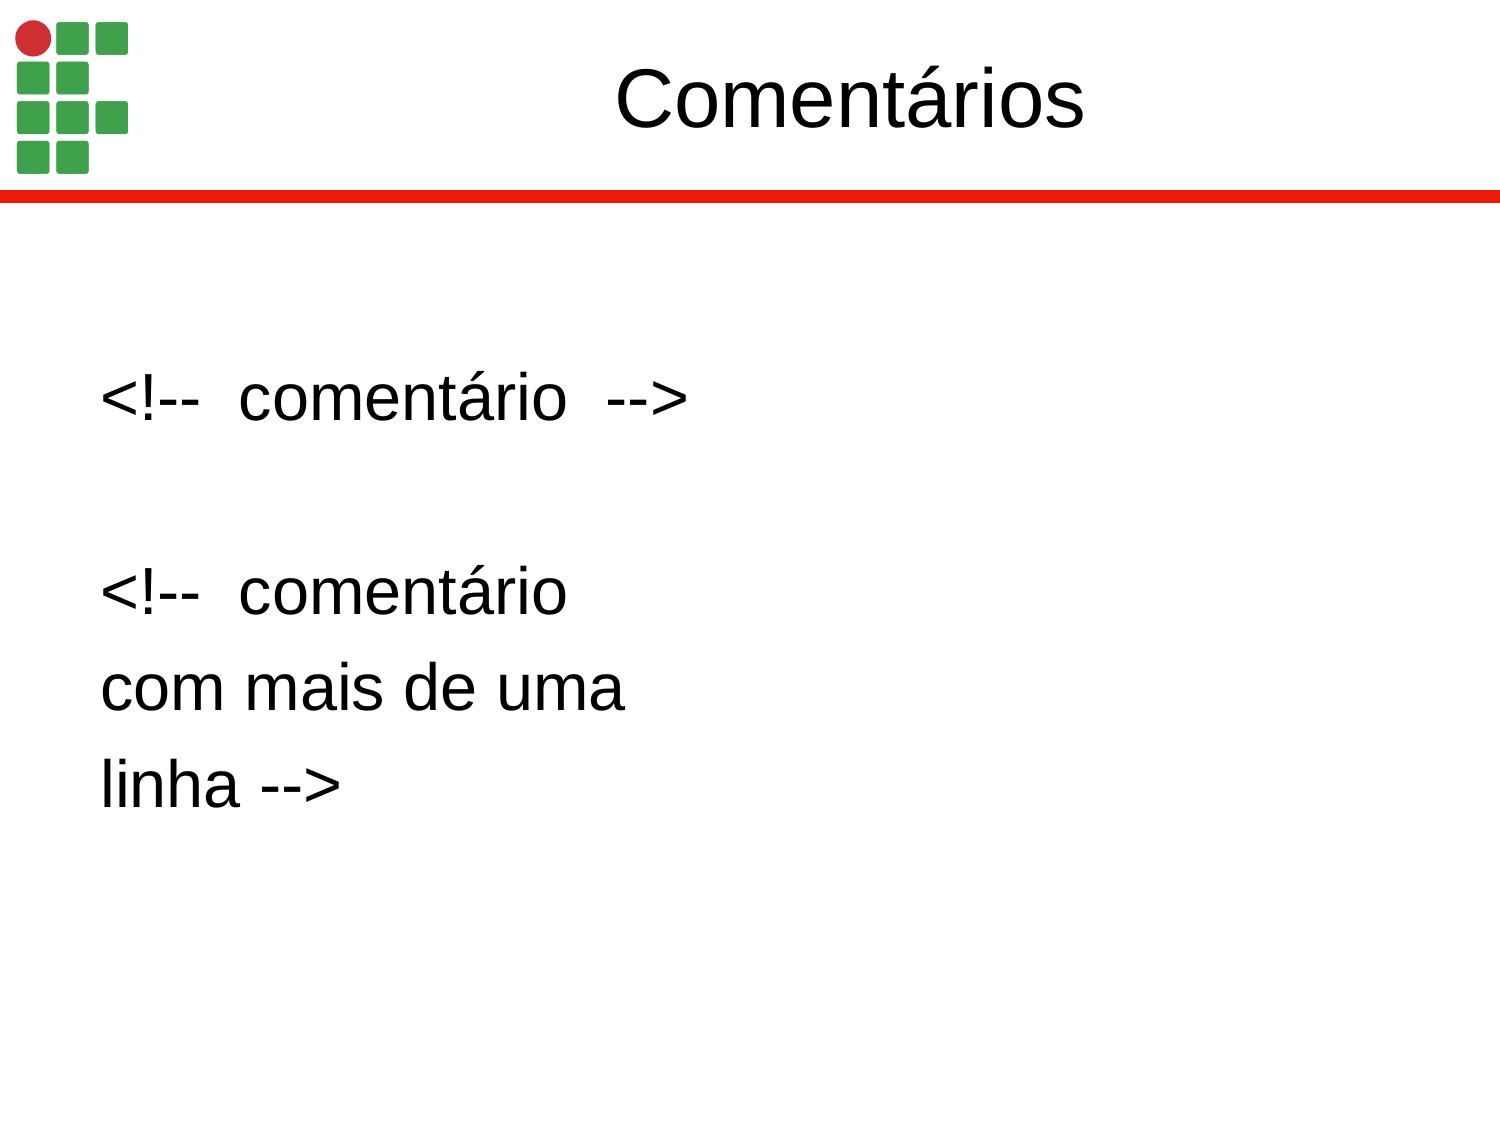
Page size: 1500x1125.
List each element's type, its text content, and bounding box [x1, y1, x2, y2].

list <!-- comentário --> <!-- comentário com mais de uma linha --> [29, 207, 1471, 1087]
title Comentários [230, 0, 1471, 202]
picture [14, 16, 130, 178]
